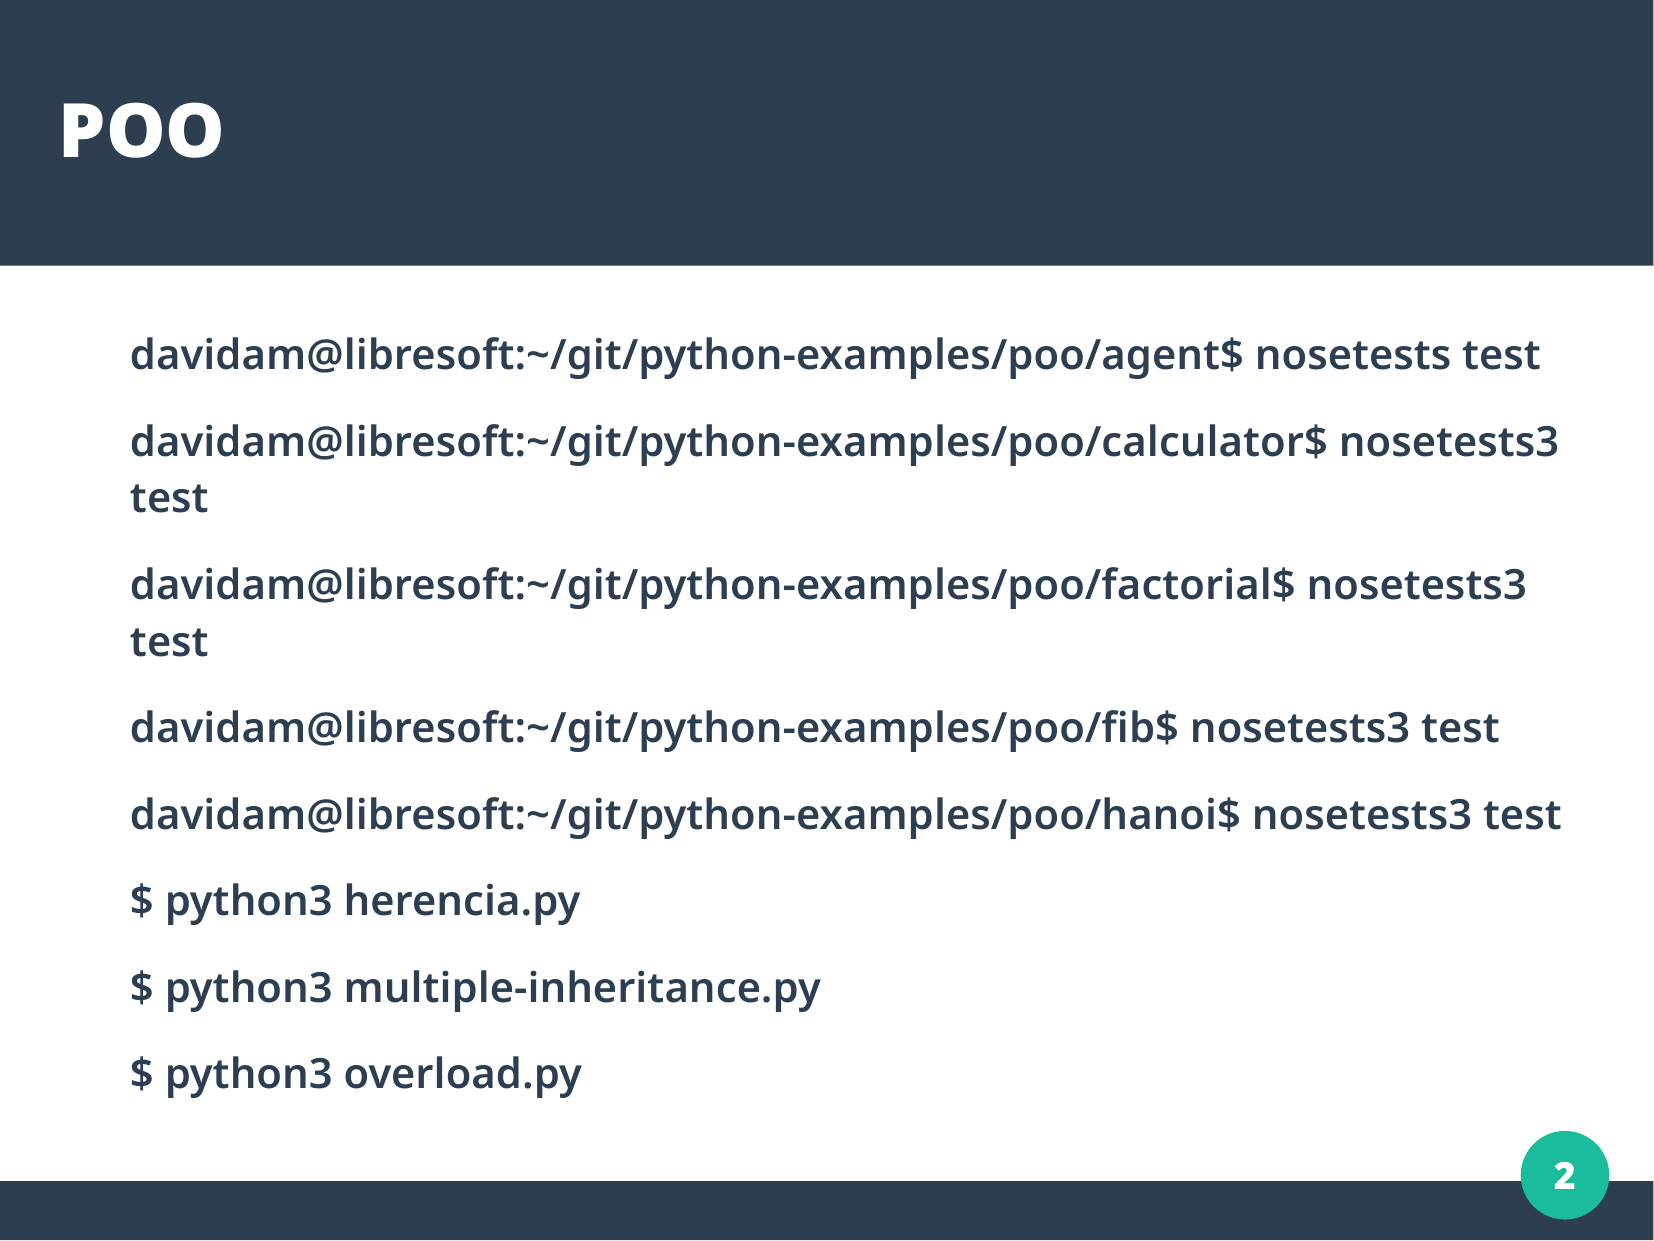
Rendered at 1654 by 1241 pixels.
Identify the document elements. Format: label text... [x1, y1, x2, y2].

list davidam@libresoft:~/git/python-examples/poo/agent$ nosetests test davidam@libresoft:~/git/python-examples/poo/calculator$ nosetests3 test davidam@libresoft:~/git/python-examples/poo/factorial$ nosetests3 test davidam@libresoft:~/git/python-examples/poo/fib$ nosetests3 test davidam@libresoft:~/git/python-examples/poo/hanoi$ nosetests3 test $ python3 herencia.py $ python3 multiple-inheritance.py $ python3 overload.py [59, 324, 1595, 1152]
title POO [59, 49, 1595, 207]
